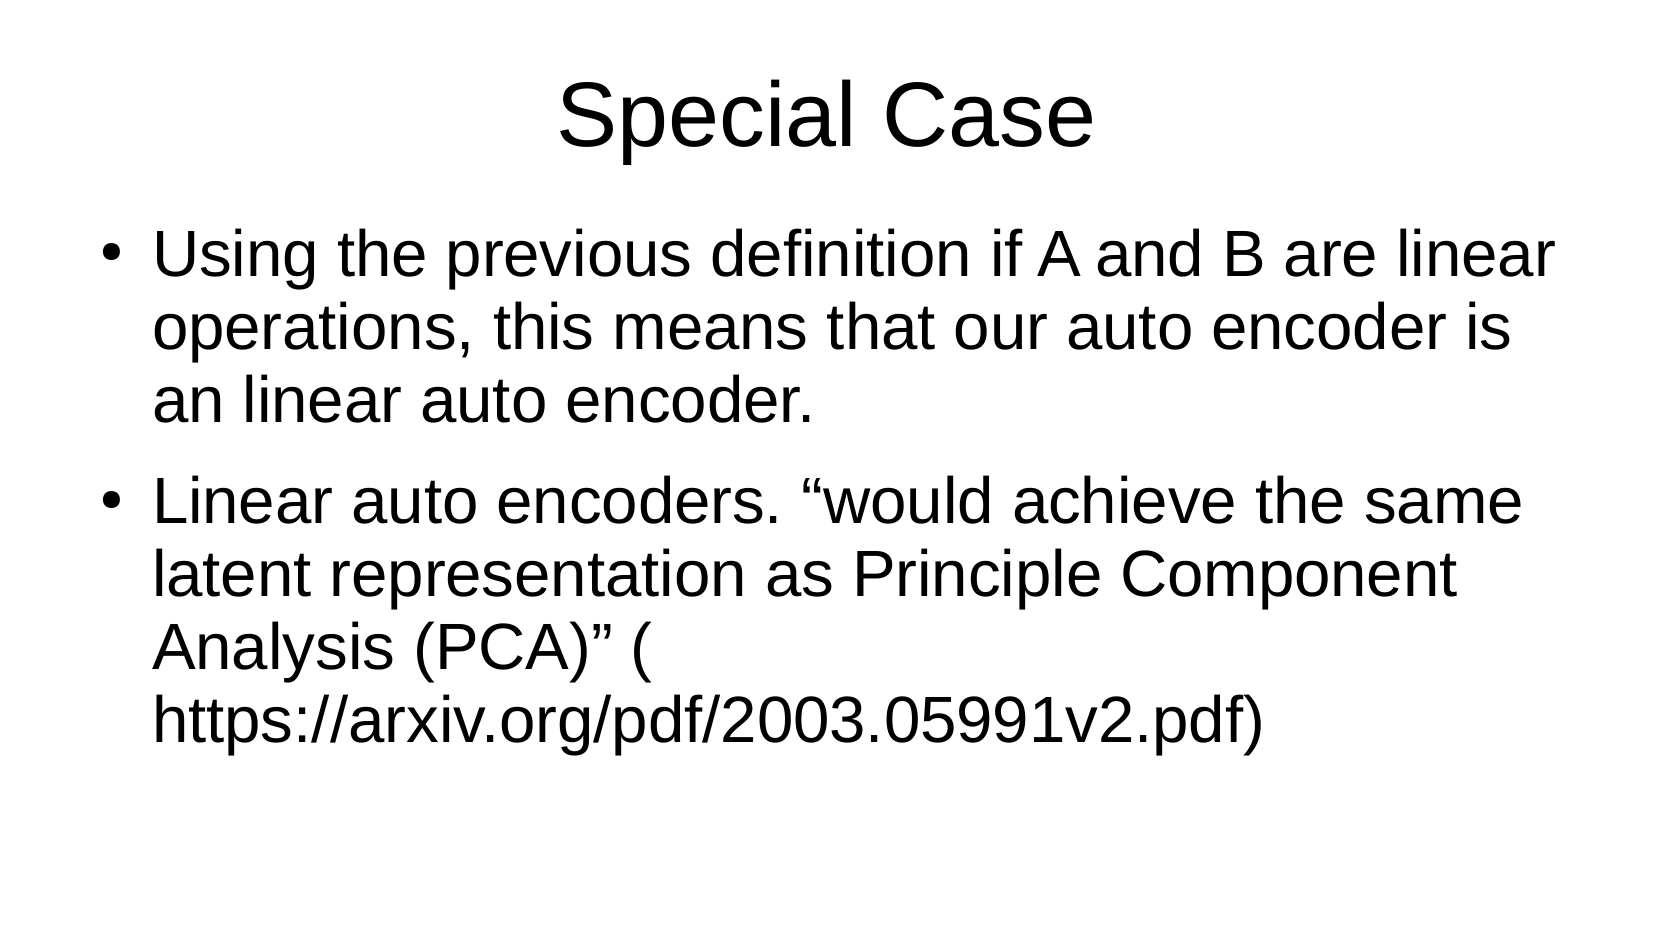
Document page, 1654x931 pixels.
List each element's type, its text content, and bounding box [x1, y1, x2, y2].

title Special Case [82, 37, 1571, 193]
list Using the previous definition if A and B are linear operations, this means that our auto encoder is an linear auto encoder. Linear auto encoders. “would achieve the same latent representation as Principle Component Analysis (PCA)” (https://arxiv.org/pdf/2003.05991v2.pdf) [82, 217, 1571, 758]
